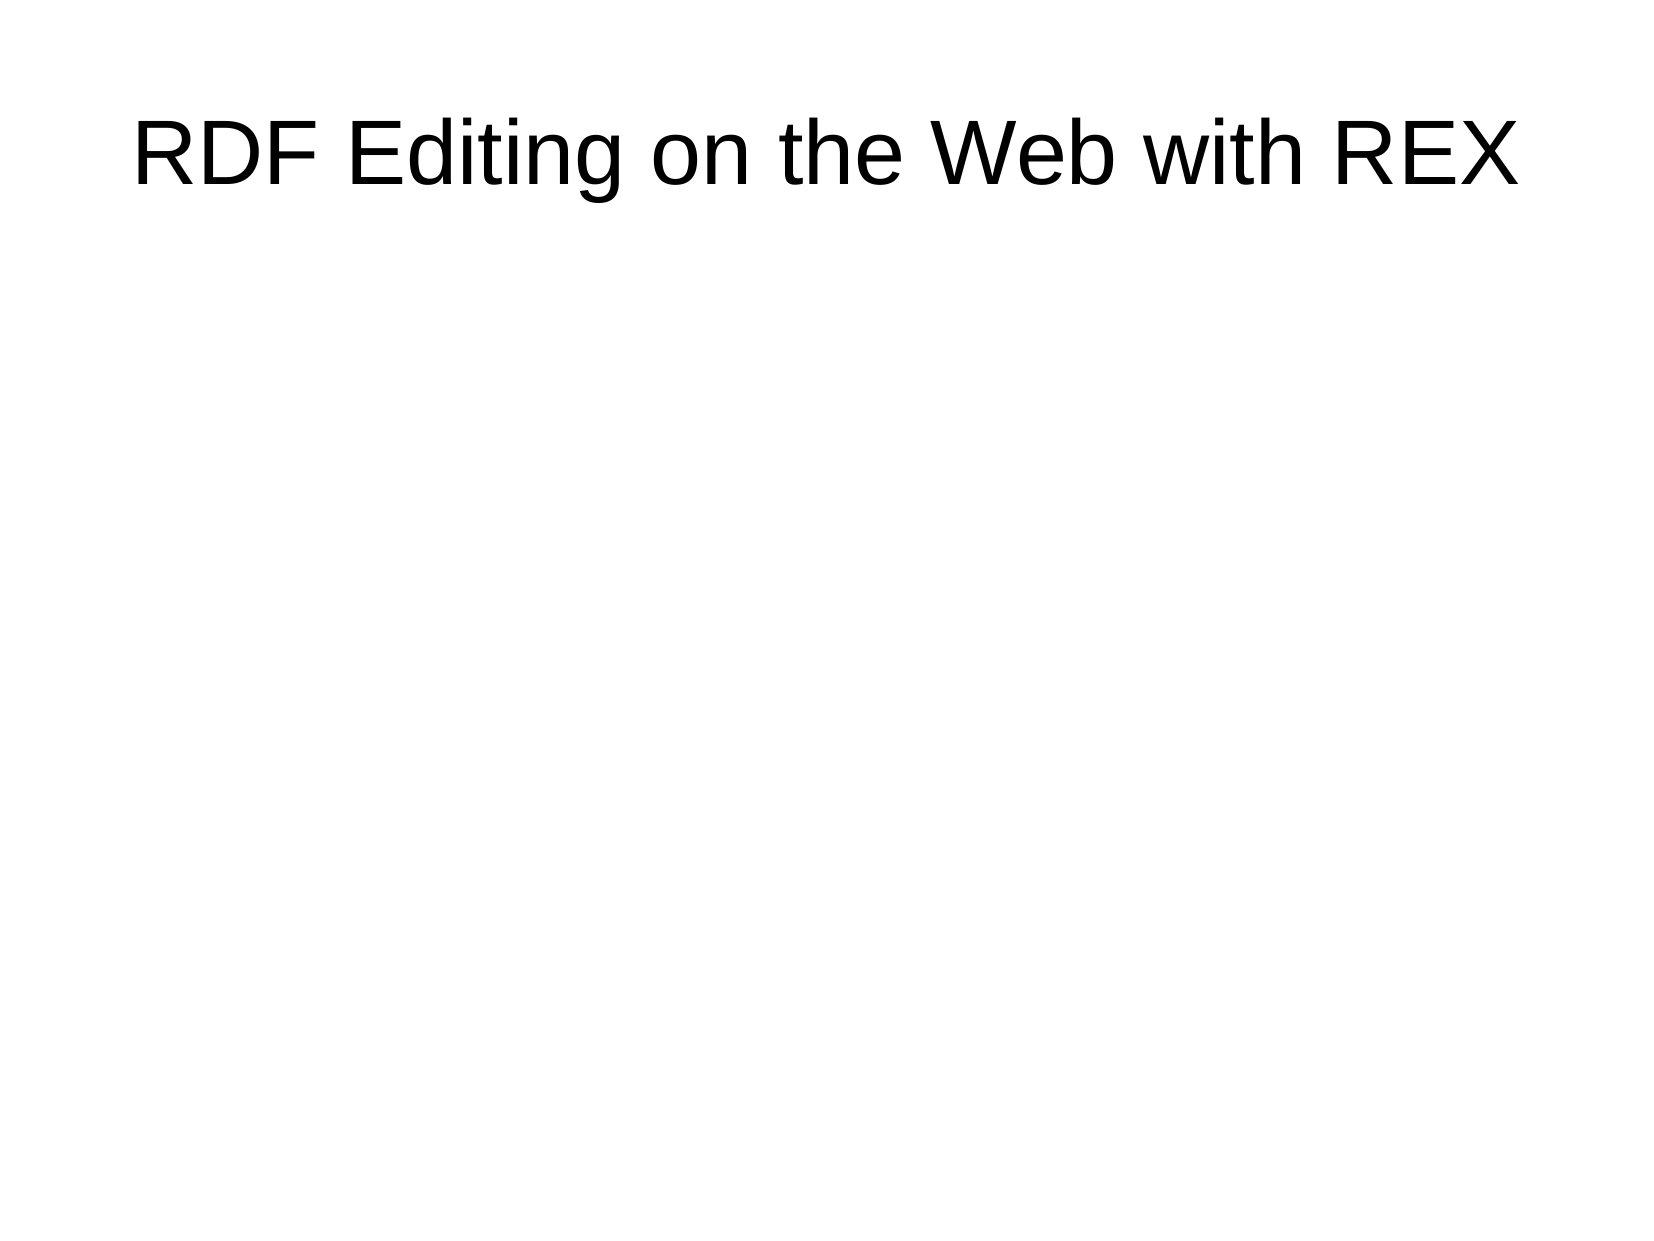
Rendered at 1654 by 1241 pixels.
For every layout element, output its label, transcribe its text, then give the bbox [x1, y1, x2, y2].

title RDF Editing on the Web with REX [82, 49, 1571, 257]
